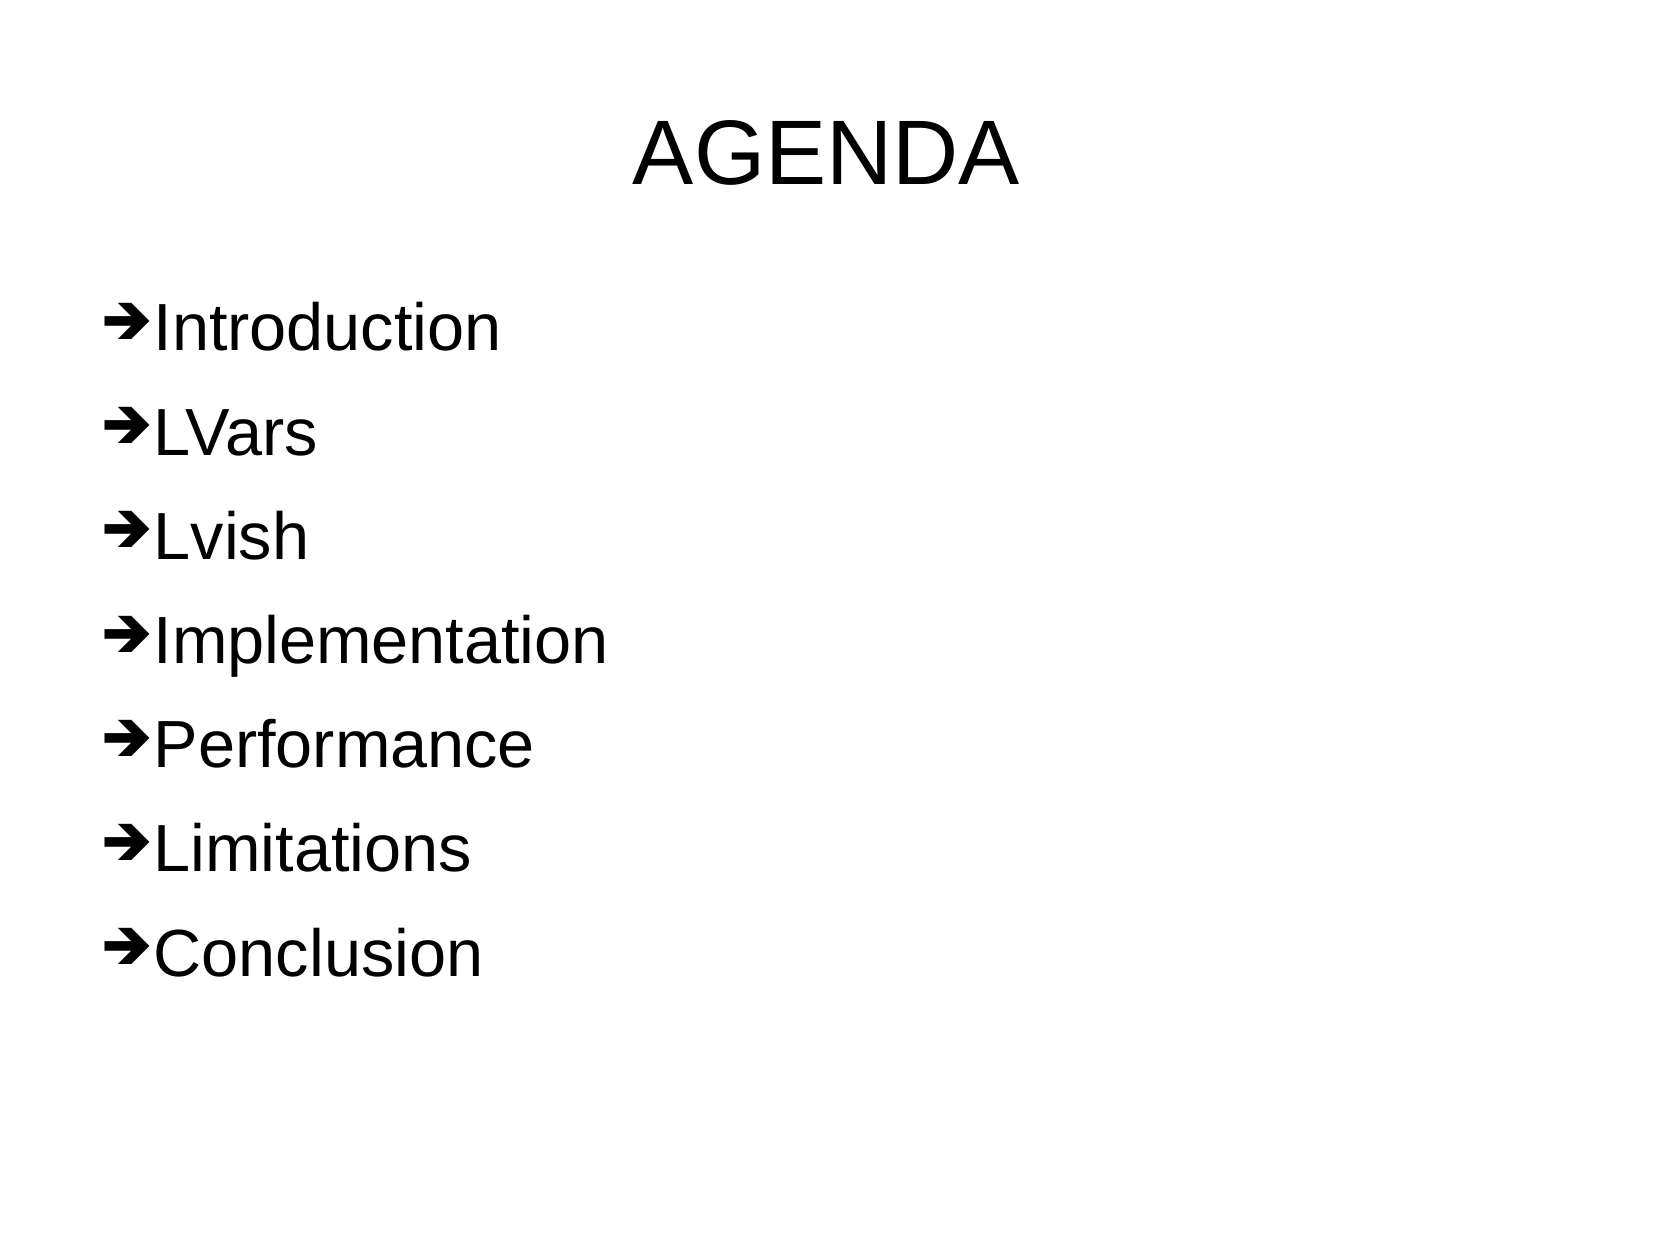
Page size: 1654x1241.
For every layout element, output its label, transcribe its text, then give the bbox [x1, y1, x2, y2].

title AGENDA [82, 49, 1571, 257]
list Introduction LVars Lvish Implementation Performance Limitations Conclusion [82, 290, 1571, 1109]
